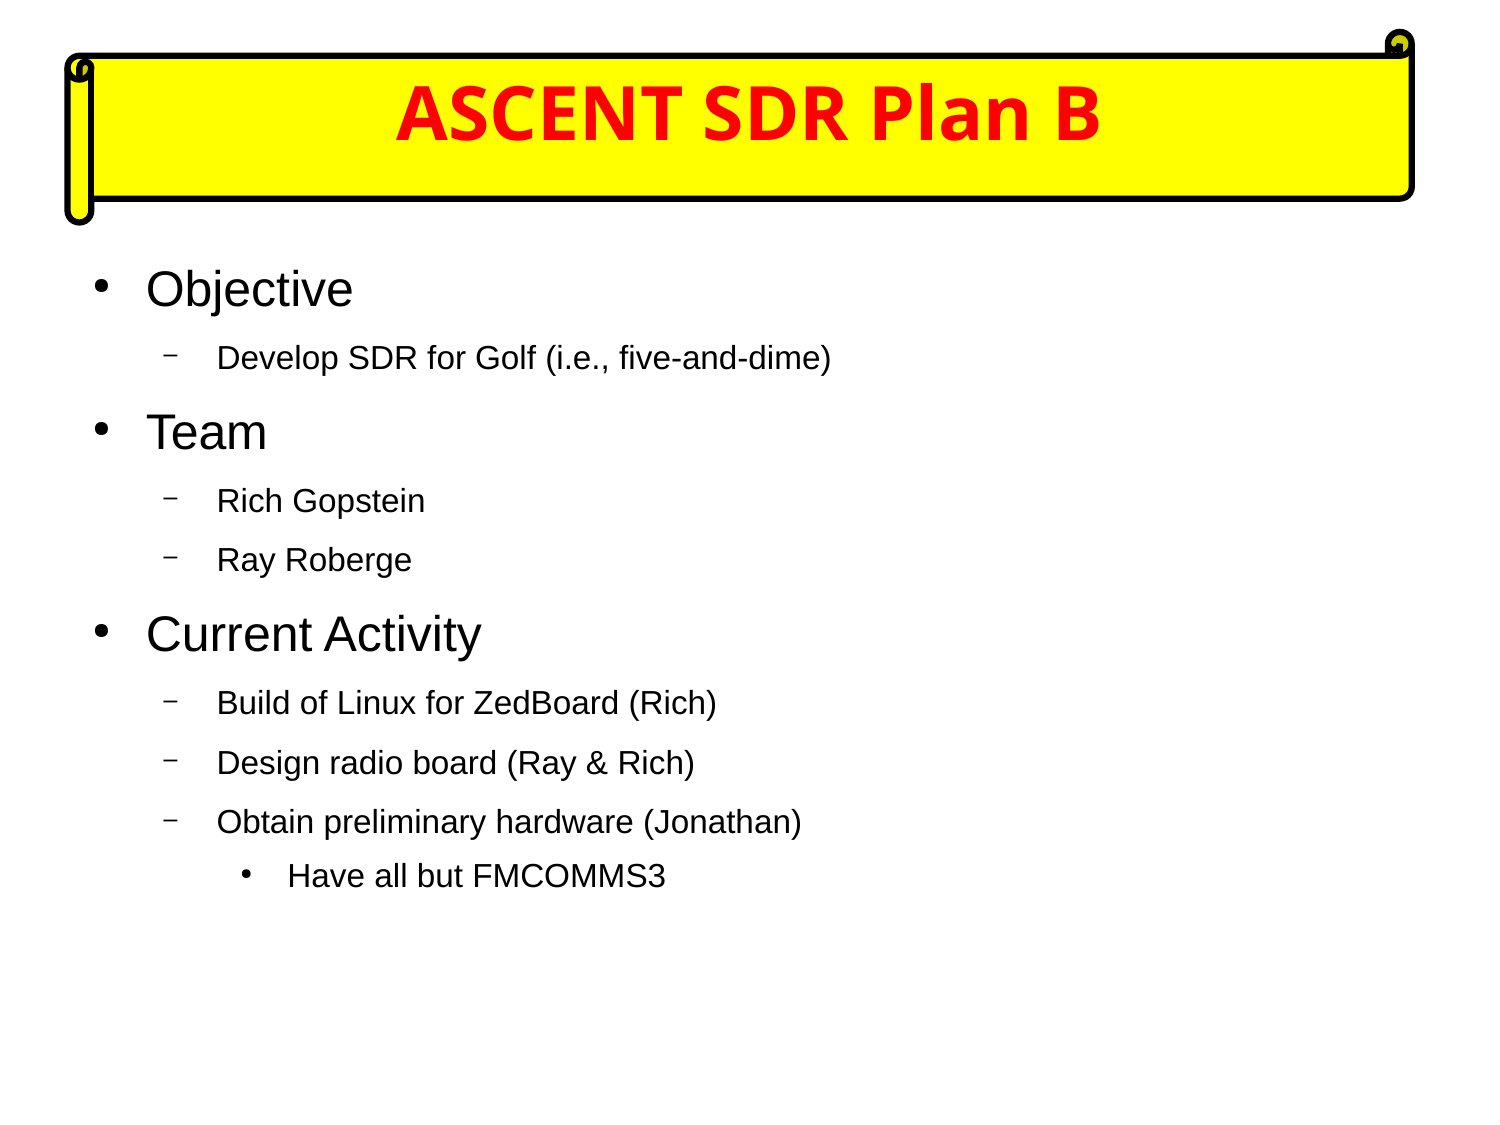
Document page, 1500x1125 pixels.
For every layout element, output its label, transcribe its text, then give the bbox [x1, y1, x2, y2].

text_box ASCENT SDR Plan B [0, 58, 1500, 164]
list Objective Develop SDR for Golf (i.e., five-and-dime) Team Rich Gopstein Ray Roberge Current Activity Build of Linux for ZedBoard (Rich) Design radio board (Ray & Rich) Obtain preliminary hardware (Jonathan) Have all but FMCOMMS3 [75, 263, 1425, 916]
text_box [72, 31, 1412, 58]
text_box [67, 164, 1412, 223]
